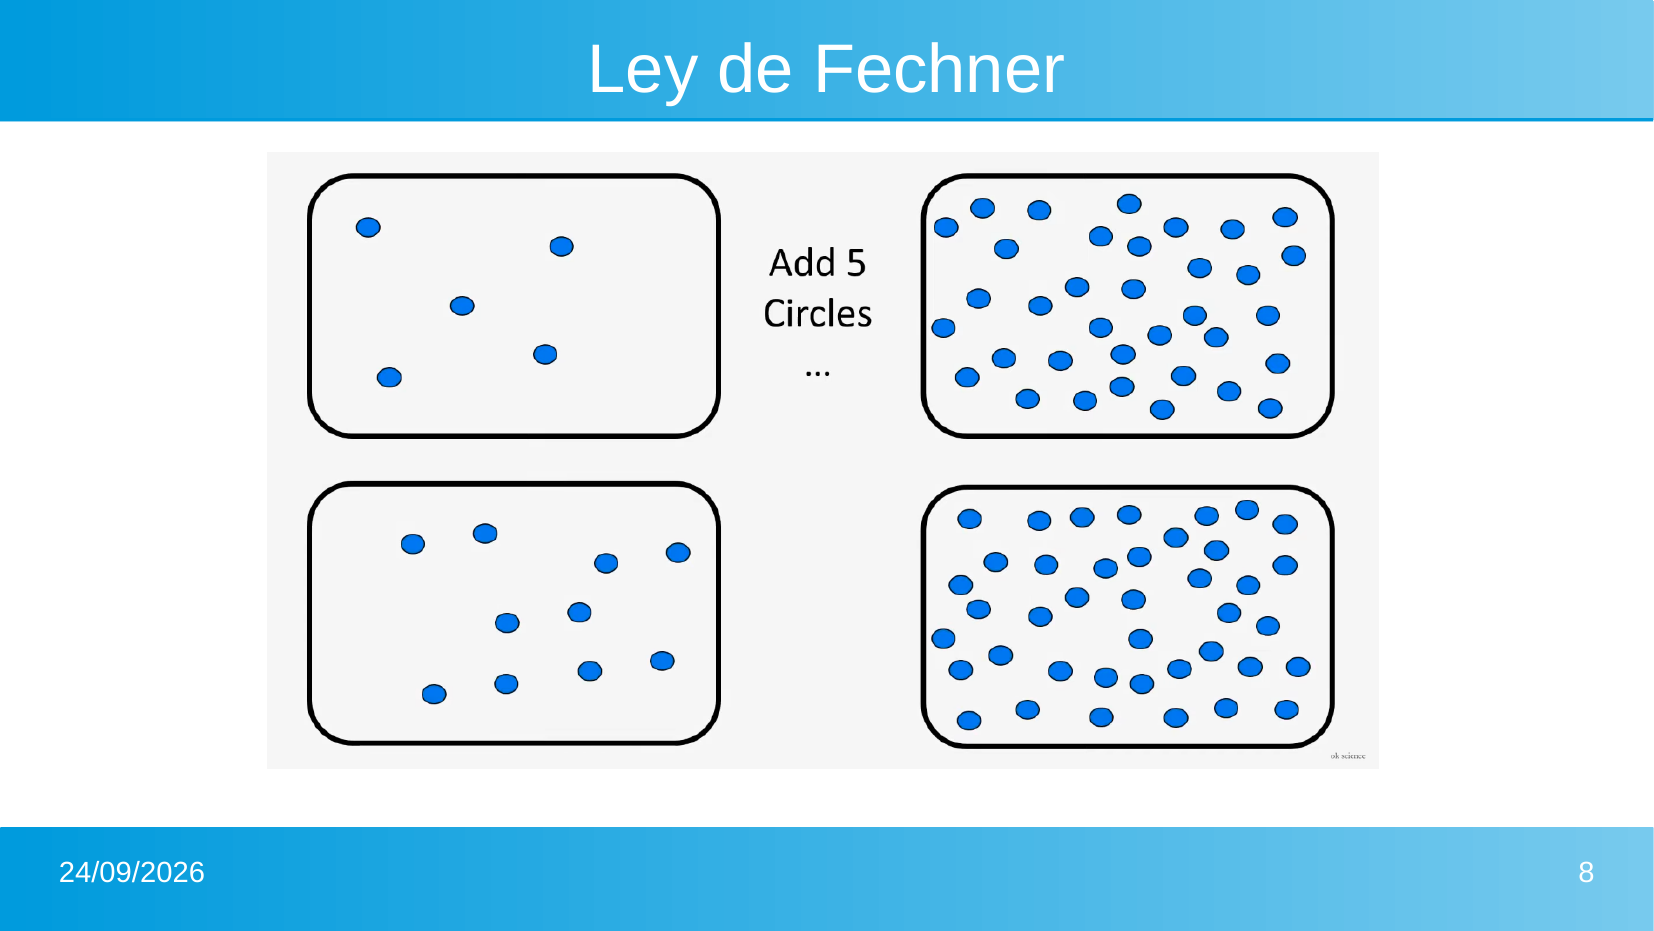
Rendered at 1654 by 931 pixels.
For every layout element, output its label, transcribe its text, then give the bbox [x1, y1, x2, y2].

title Ley de Fechner [59, 29, 1595, 108]
picture [267, 152, 1379, 770]
